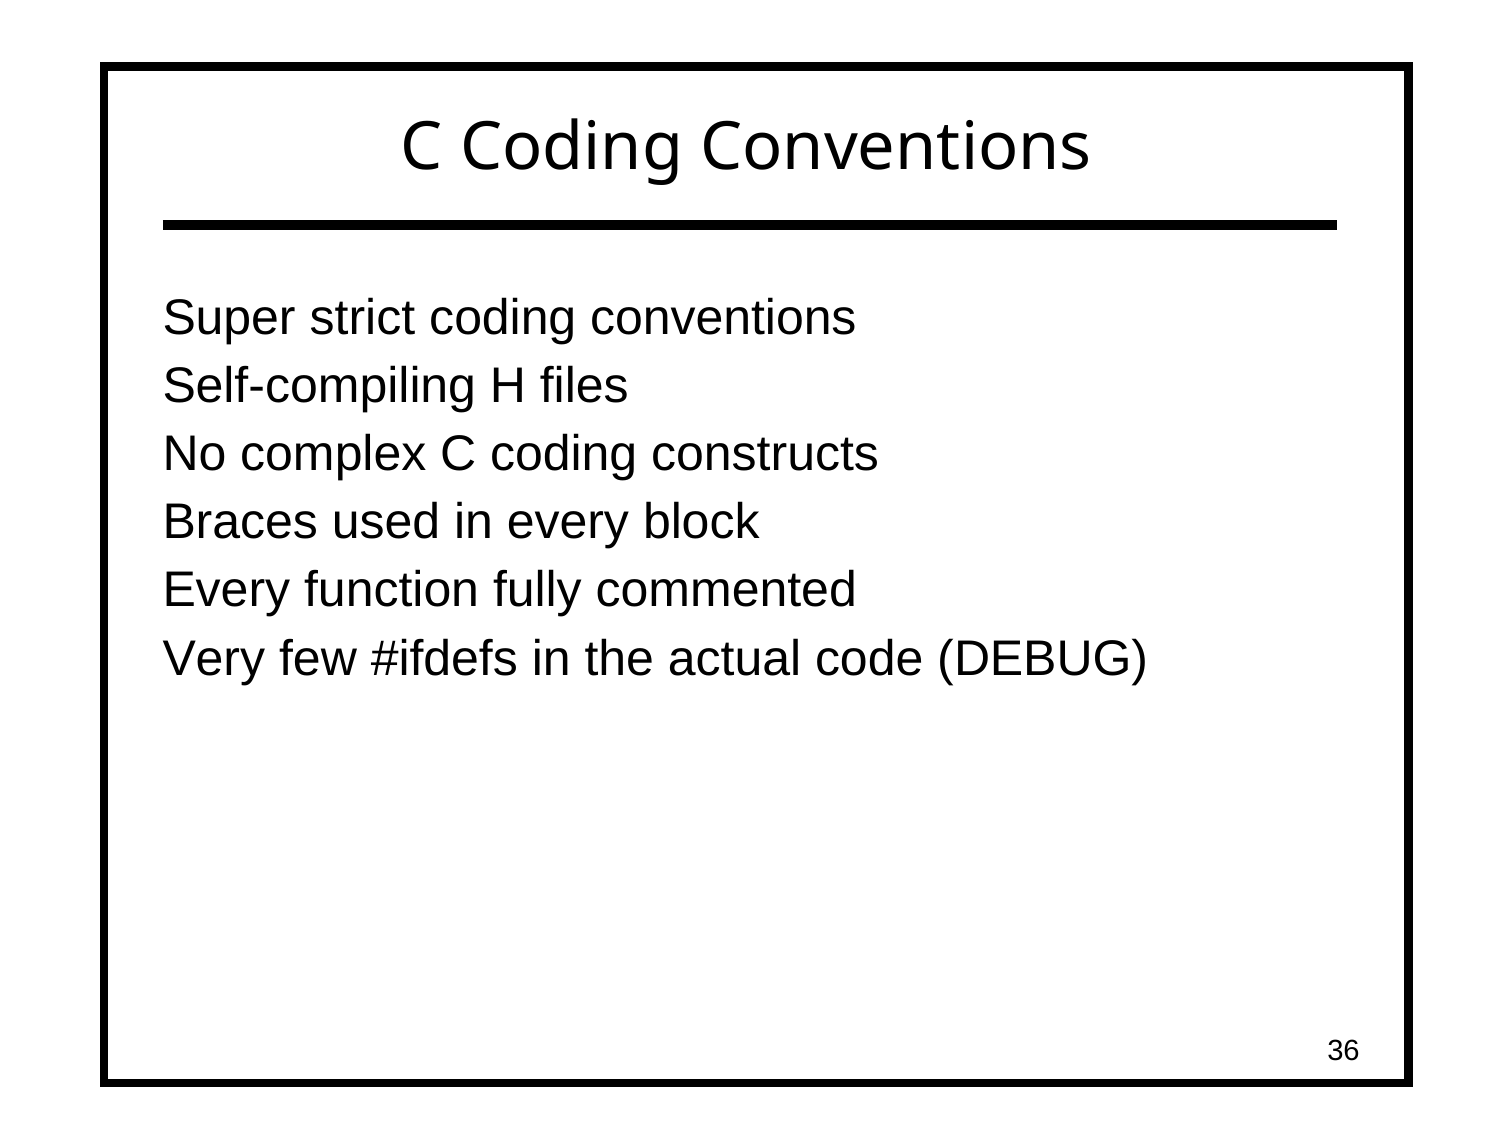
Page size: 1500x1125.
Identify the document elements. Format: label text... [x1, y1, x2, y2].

title C Coding Conventions [162, 82, 1332, 206]
list Super strict coding conventions Self-compiling H files No complex C coding constructs Braces used in every block Every function fully commented Very few #ifdefs in the actual code (DEBUG) [162, 288, 1338, 986]
